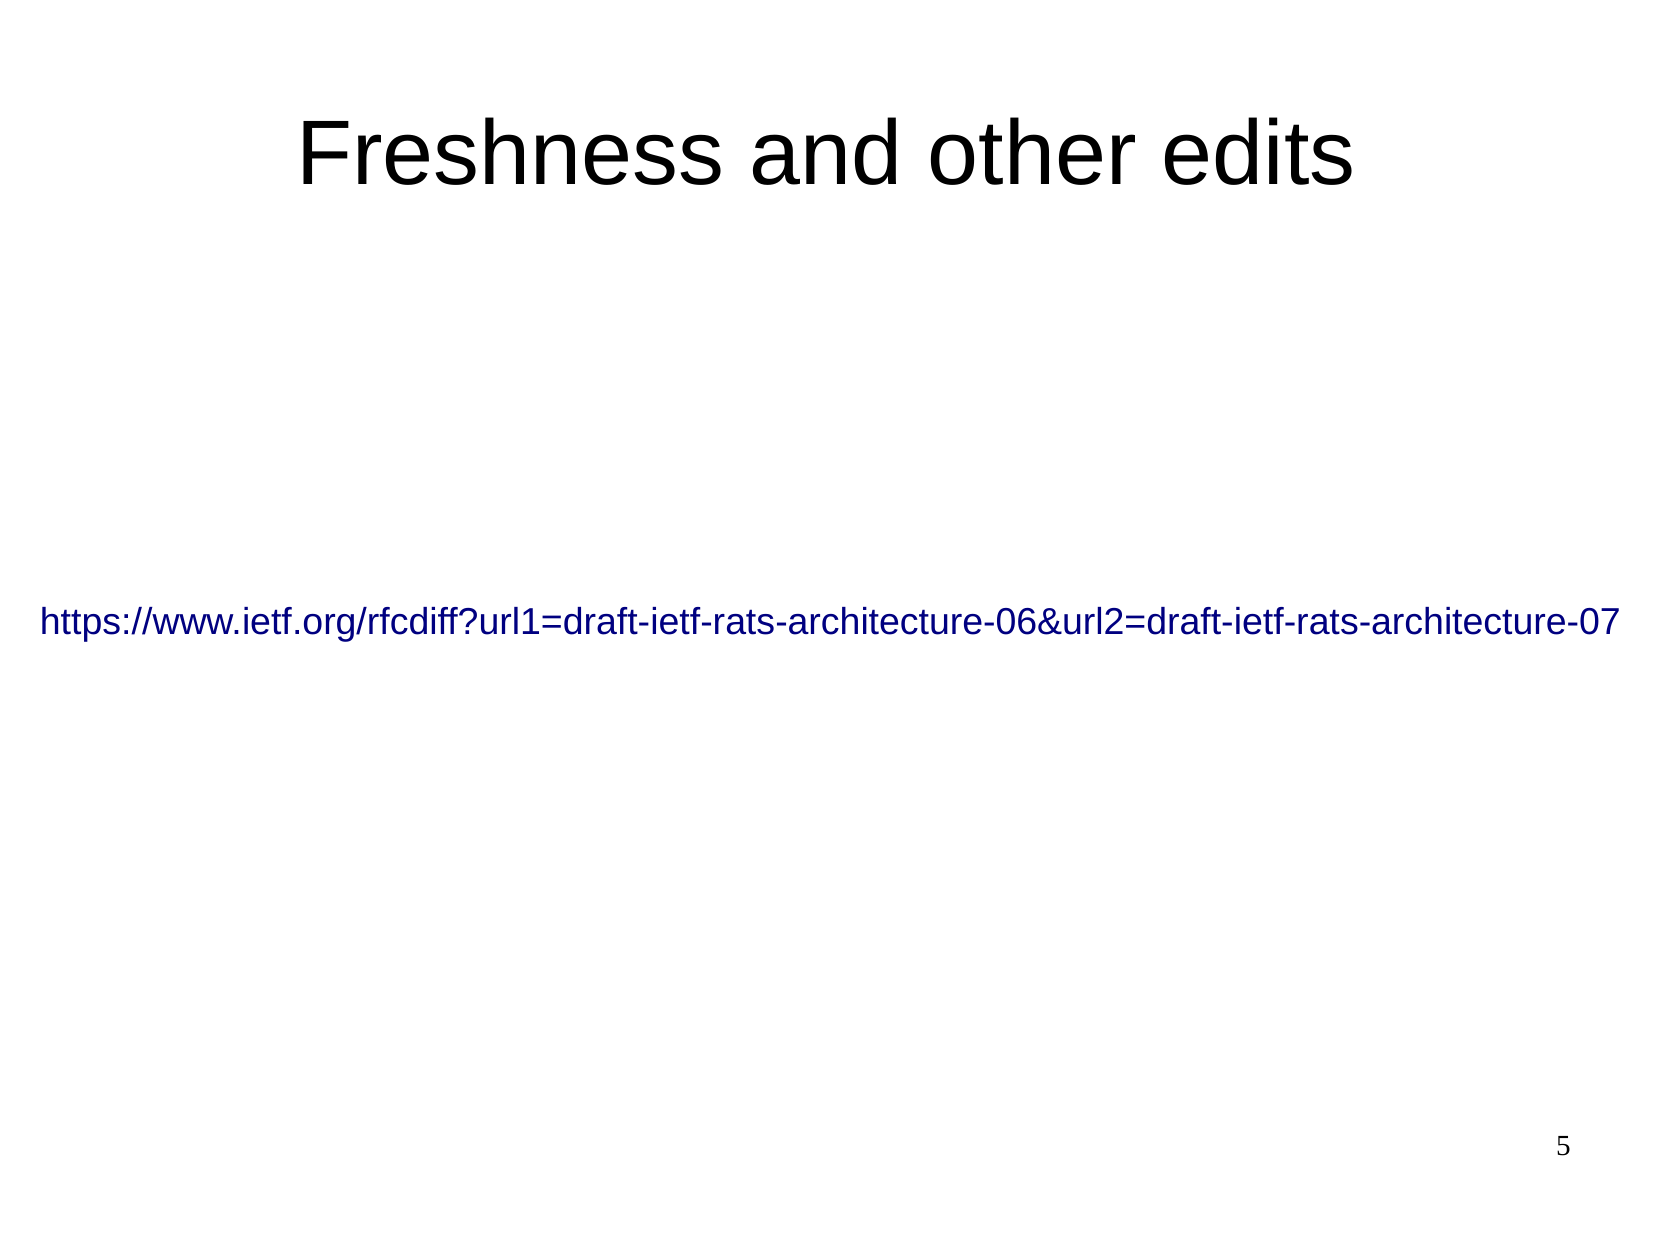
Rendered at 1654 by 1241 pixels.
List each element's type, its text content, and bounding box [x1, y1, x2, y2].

text_box https://www.ietf.org/rfcdiff?url1=draft-ietf-rats-architecture-06&url2=draft-ietf-rats-architecture-07 [25, 592, 1637, 650]
title Freshness and other edits [82, 49, 1571, 257]
